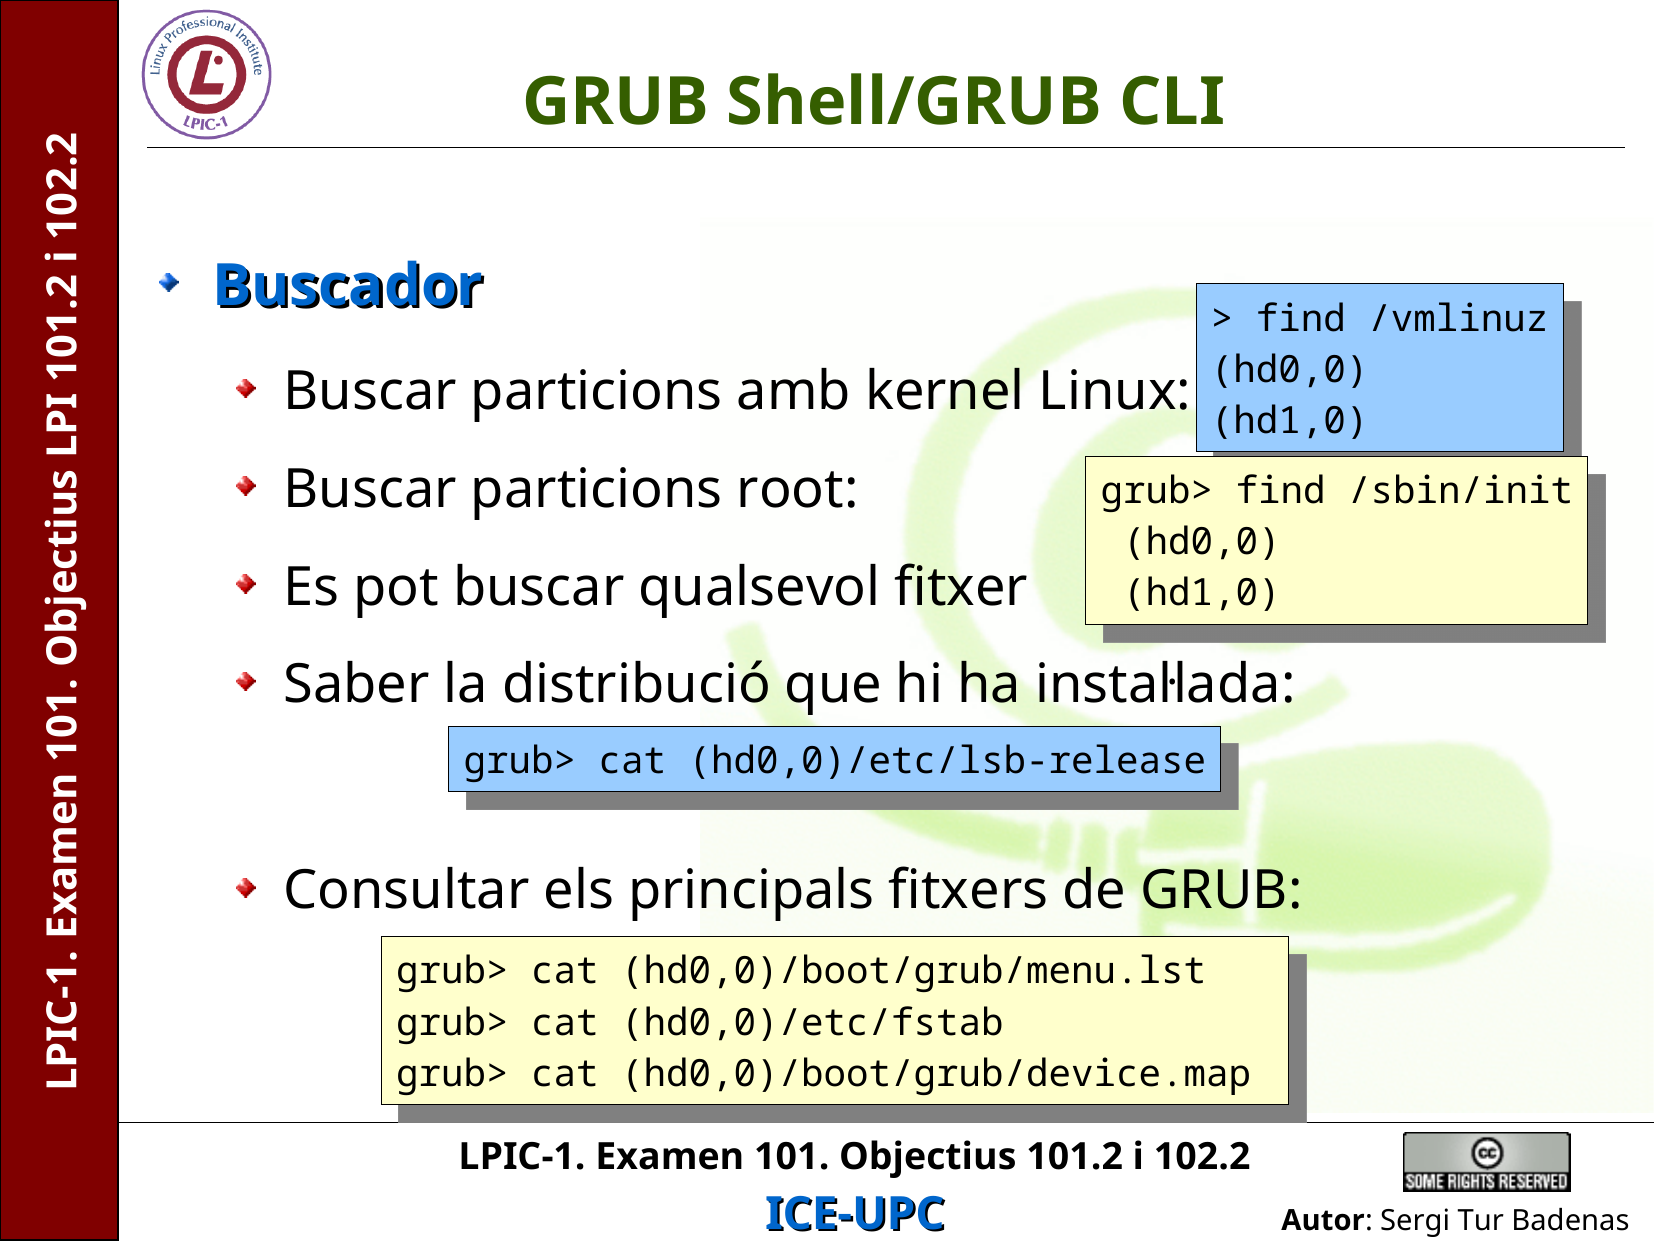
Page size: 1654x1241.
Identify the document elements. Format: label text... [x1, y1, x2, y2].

text_box grub> find /sbin/init (hd0,0) (hd1,0) [1085, 456, 1588, 584]
text_box grub> cat (hd0,0)/etc/lsb-release [448, 726, 1221, 779]
title GRUB Shell/GRUB CLI [129, 55, 1619, 142]
text_box > find /vmlinuz (hd0,0) (hd1,0) [1196, 283, 1564, 412]
picture [700, 217, 1654, 1113]
picture [135, 5, 277, 55]
text_box grub> cat (hd0,0)/boot/grub/menu.lst grub> cat (hd0,0)/etc/fstab grub> cat (hd0,0)/boot/grub/device.map [381, 936, 1289, 1065]
picture [1403, 1132, 1571, 1192]
list Buscador Buscar particions amb kernel Linux: Buscar particions root: Es pot buscar qualsevol fitxer Saber la distribució que hi ha instal·lada: Consultar els principals fitxers de GRUB: [141, 242, 1630, 1078]
